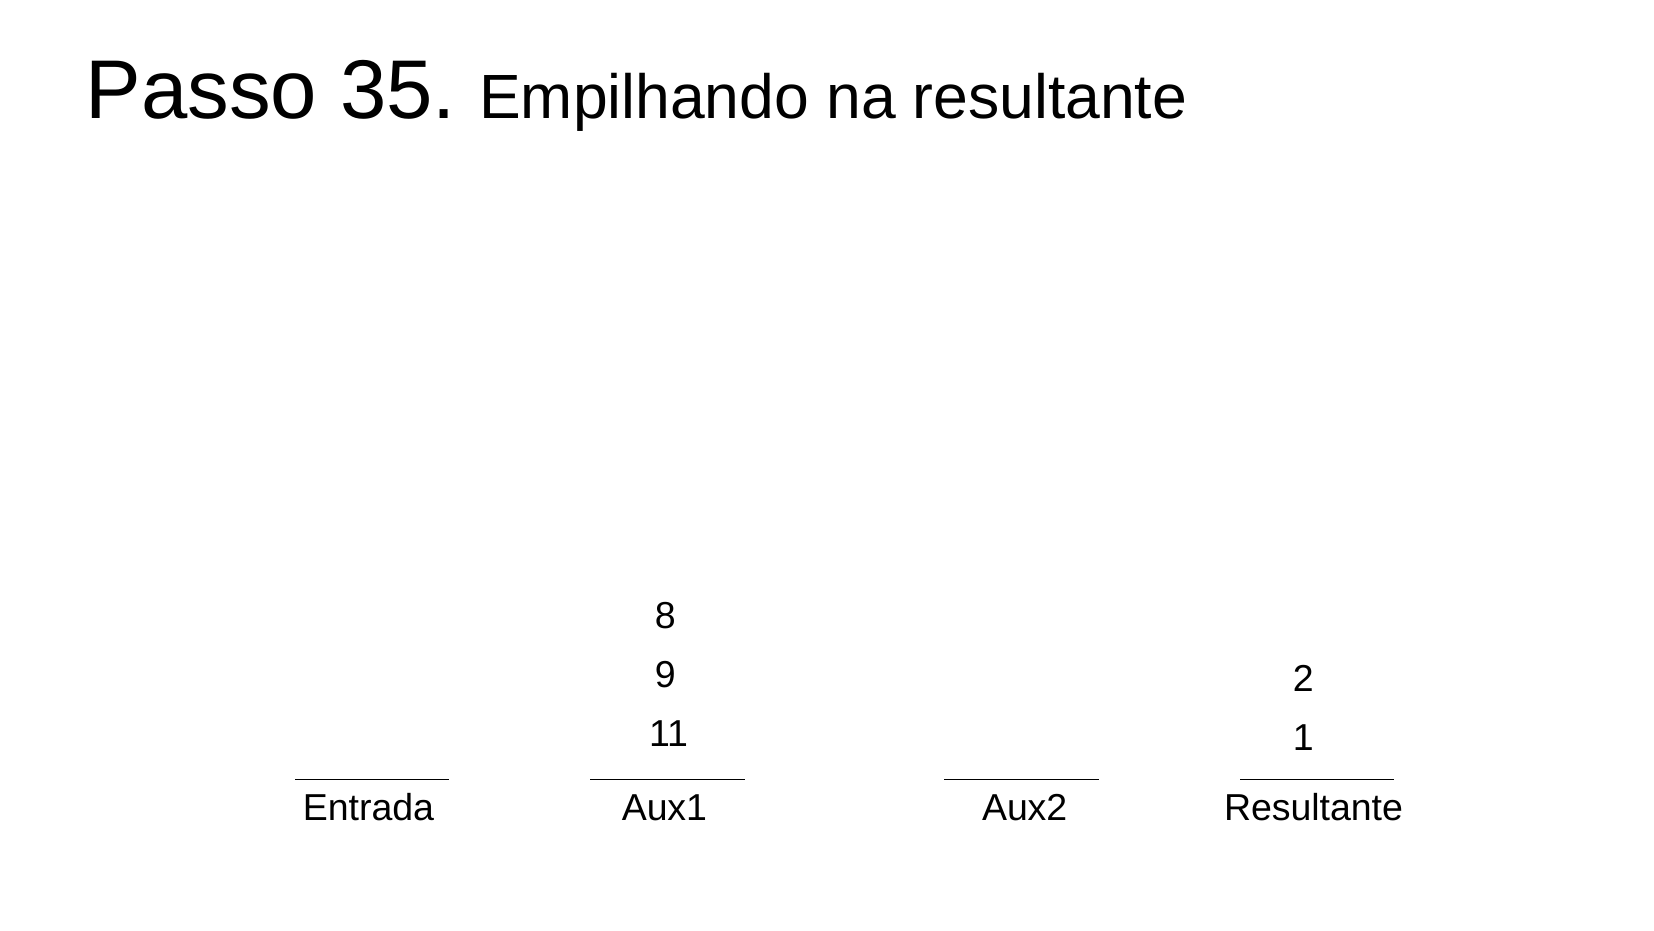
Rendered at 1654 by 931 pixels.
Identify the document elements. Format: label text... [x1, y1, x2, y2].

text_box 9 [640, 645, 709, 703]
text_box Aux2 [967, 780, 1083, 837]
text_box 11 [634, 705, 703, 762]
text_box Resultante [1209, 779, 1418, 837]
text_box Aux1 [607, 780, 723, 837]
text_box 1 [1278, 708, 1347, 766]
text_box Entrada [288, 779, 449, 837]
text_box 8 [640, 586, 709, 644]
text_box 2 [1278, 649, 1347, 707]
text_box Passo 35. Empilhando na resultante [70, 35, 1583, 353]
